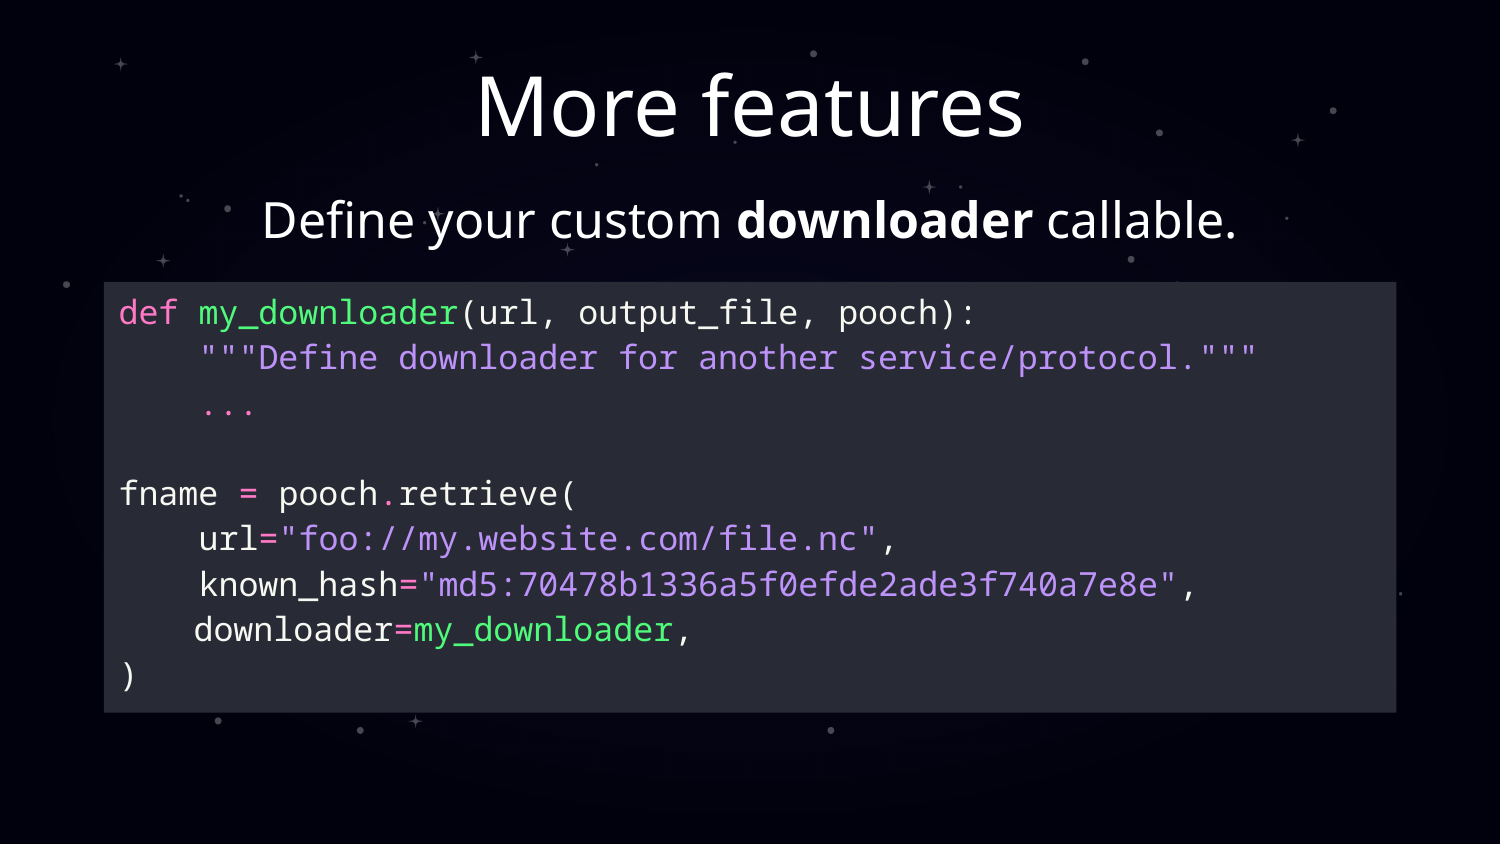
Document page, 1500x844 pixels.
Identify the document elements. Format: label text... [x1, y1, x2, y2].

title More features [75, 33, 1425, 175]
text_box def my_downloader(url, output_file, pooch): """Define downloader for another service/protocol.""" ... fname = pooch.retrieve( url="foo://my.website.com/file.nc", known_hash="md5:70478b1336a5f0efde2ade3f740a7e8e", downloader=my_downloader, ) [103, 281, 1397, 713]
list Define your custom downloader callable. [56, 185, 1444, 282]
picture [0, 0, 1500, 844]
